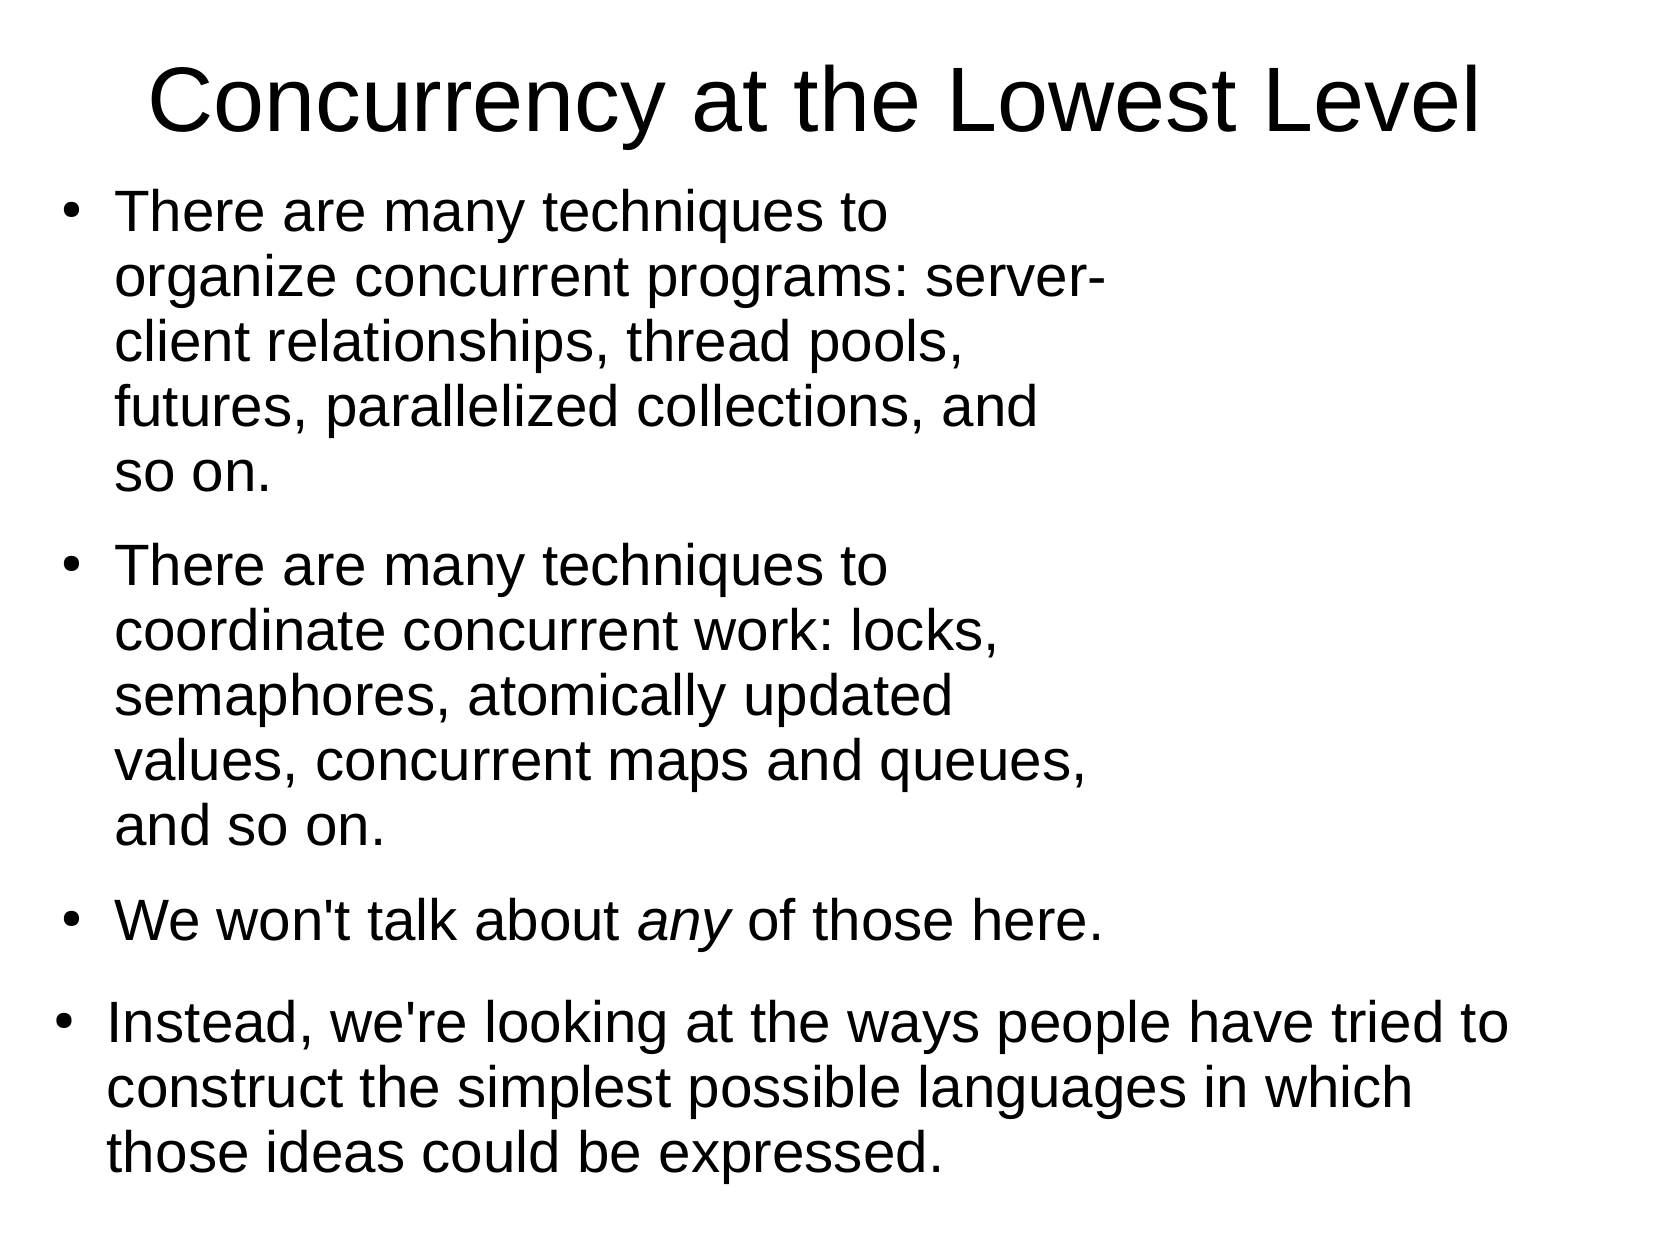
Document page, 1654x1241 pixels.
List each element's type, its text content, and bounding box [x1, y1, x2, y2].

title Concurrency at the Lowest Level [60, 34, 1571, 166]
list There are many techniques to organize concurrent programs: server-client relationships, thread pools, futures, parallelized collections, and so on. There are many techniques to coordinate concurrent work: locks, semaphores, atomically updated values, concurrent maps and queues, and so on. We won't talk about any of those here. [43, 178, 1111, 951]
text_box Instead, we're looking at the ways people have tried to construct the simplest possible languages in which those ideas could be expressed. [35, 990, 1576, 1185]
